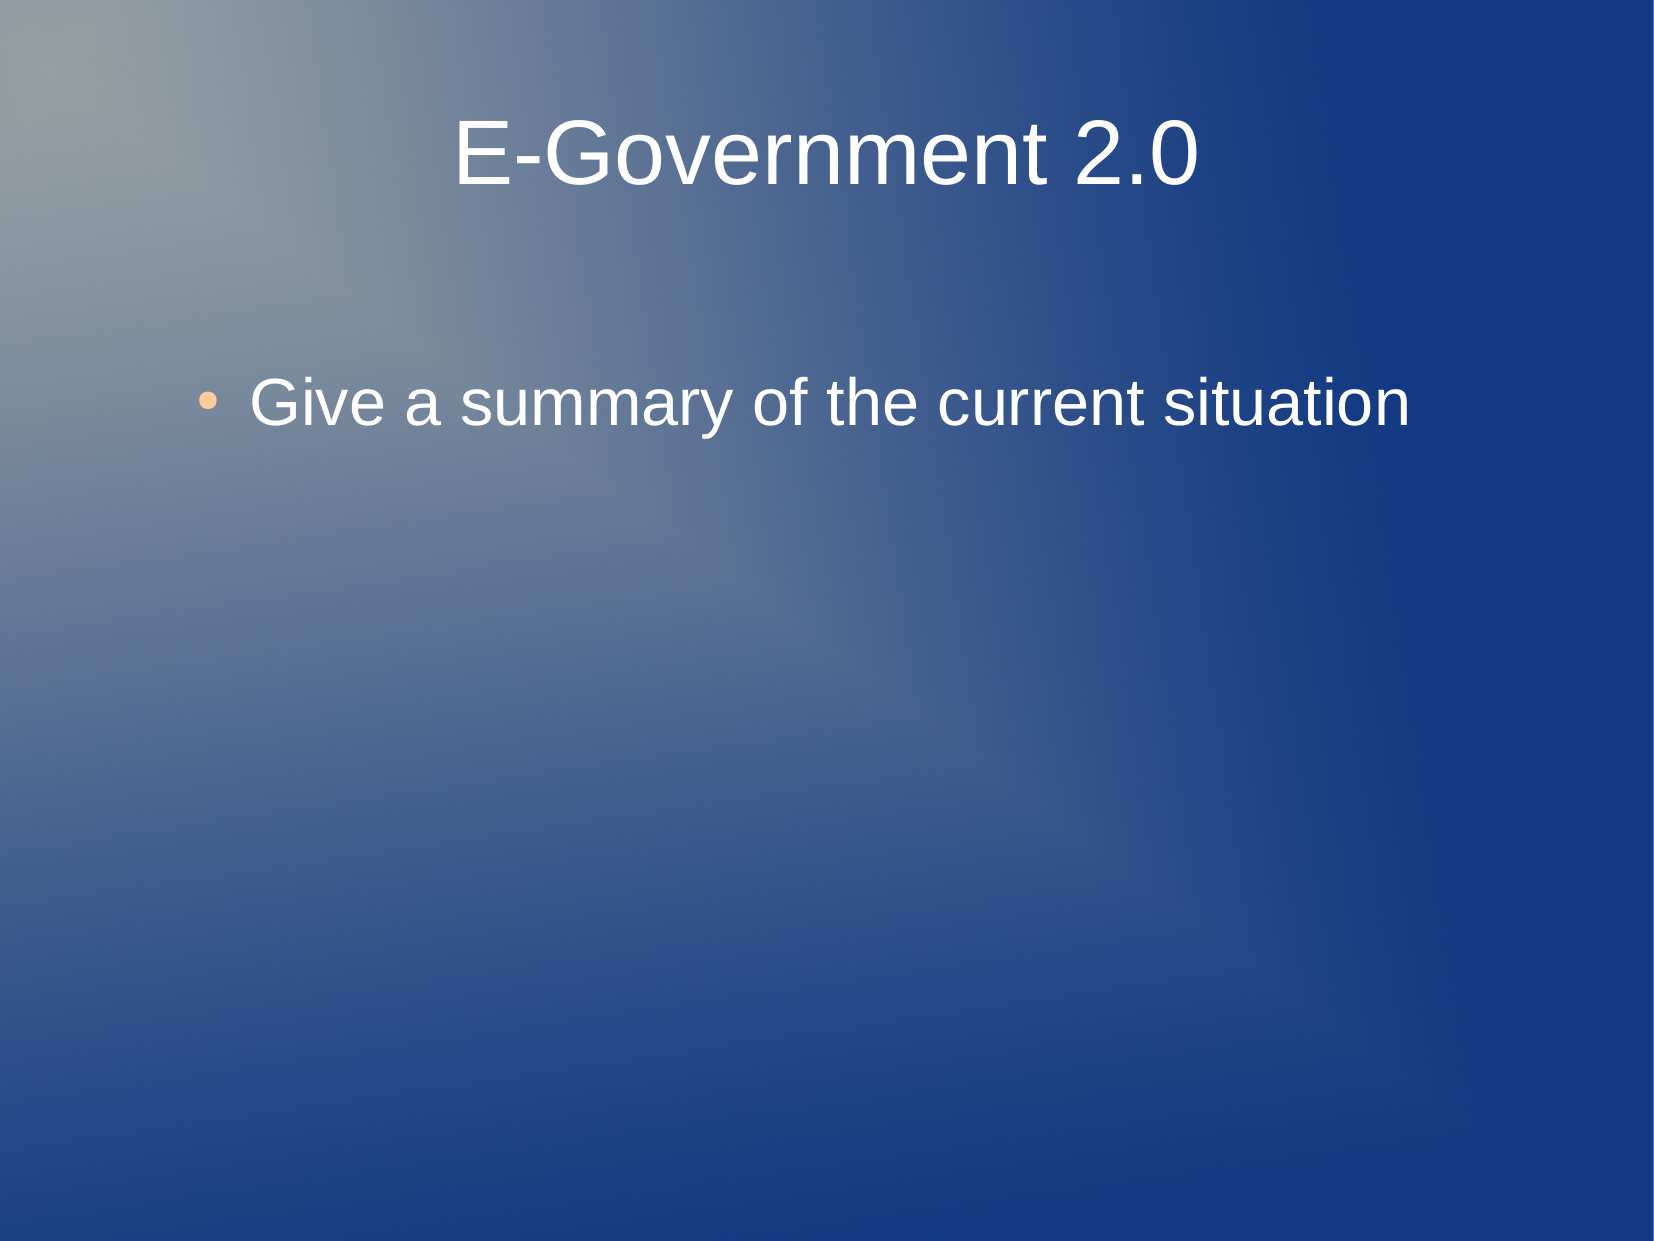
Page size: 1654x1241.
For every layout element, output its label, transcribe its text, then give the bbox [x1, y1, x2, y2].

title E-Government 2.0 [82, 49, 1571, 257]
picture [0, 0, 1654, 1241]
list Give a summary of the current situation [178, 364, 1570, 1147]
